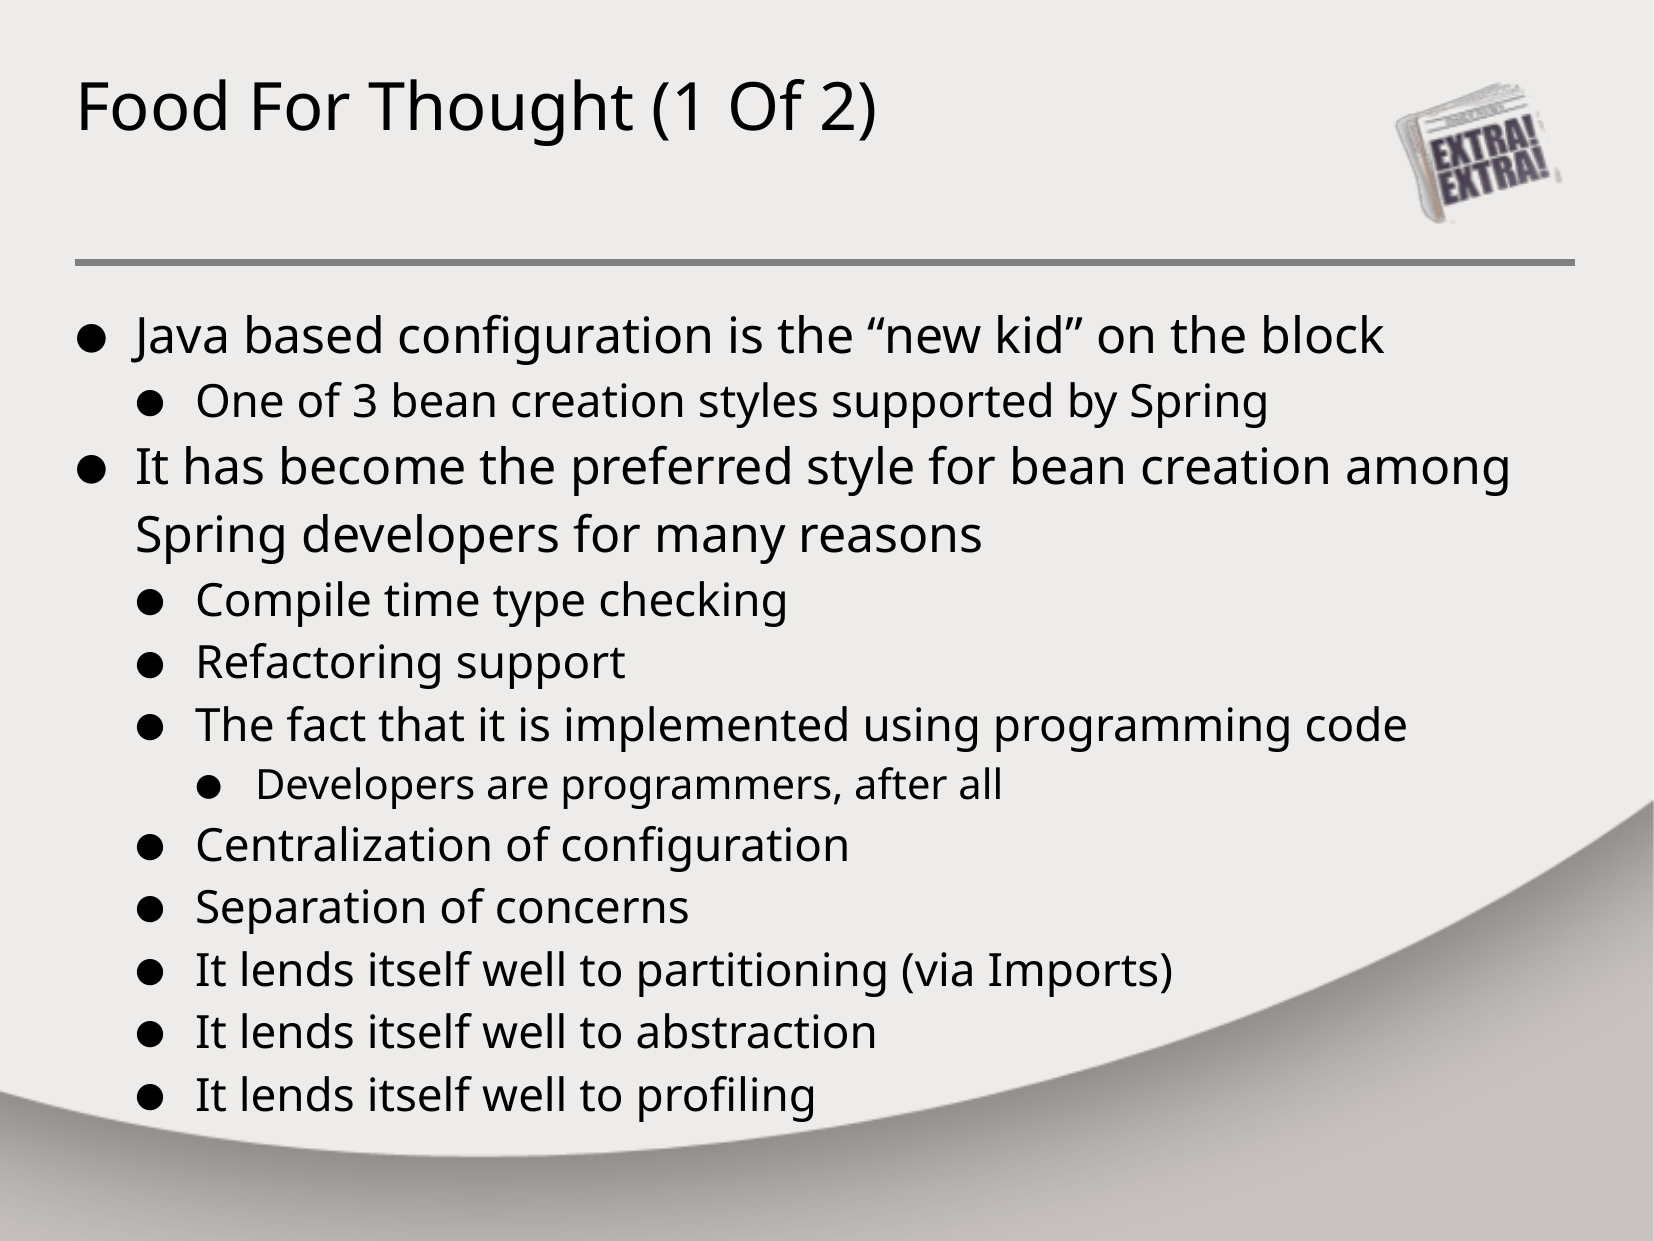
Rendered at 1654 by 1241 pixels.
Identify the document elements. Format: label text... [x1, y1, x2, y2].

picture [0, 0, 1654, 1241]
title Food For Thought (1 Of 2) [75, 75, 1387, 226]
list Java based configuration is the “new kid” on the block One of 3 bean creation styles supported by Spring It has become the preferred style for bean creation among Spring developers for many reasons Compile time type checking Refactoring support The fact that it is implemented using programming code Developers are programmers, after all Centralization of configuration Separation of concerns It lends itself well to partitioning (via Imports) It lends itself well to abstraction It lends itself well to profiling [75, 300, 1576, 1163]
